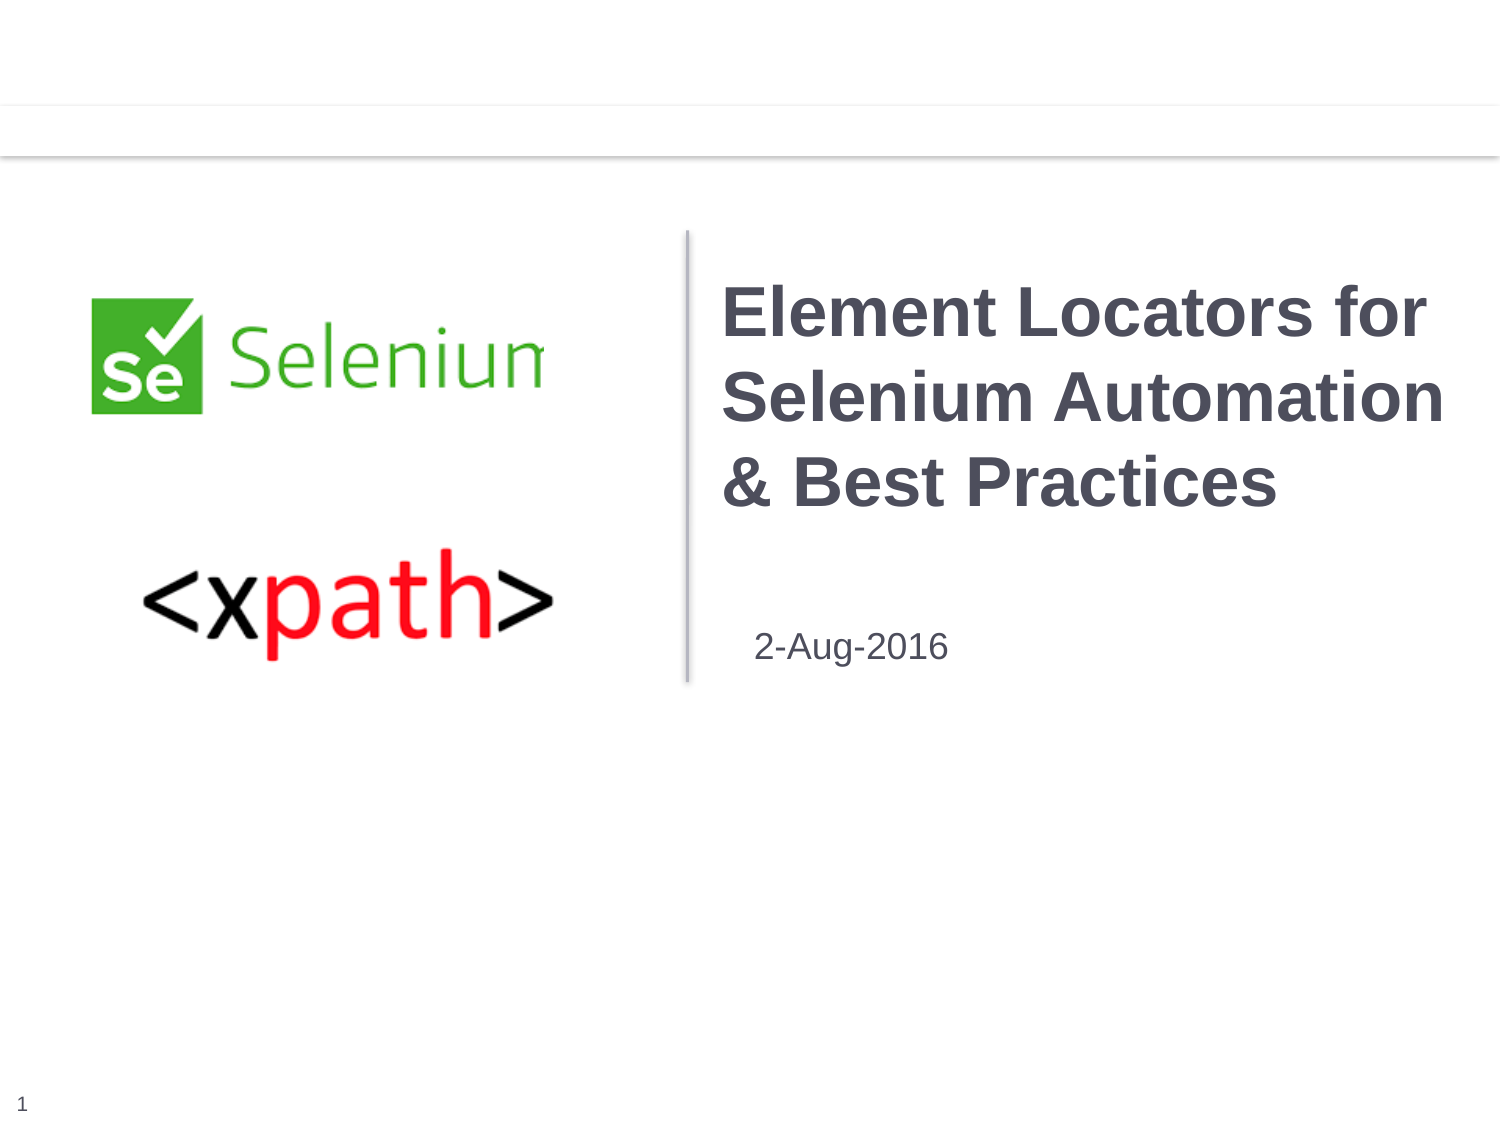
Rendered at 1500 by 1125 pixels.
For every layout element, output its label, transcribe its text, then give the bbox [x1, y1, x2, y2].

title Element Locators for Selenium Automation & Best Practices [706, 165, 1469, 620]
picture [75, 225, 618, 713]
list 2-Aug-2016 [746, 617, 1422, 671]
